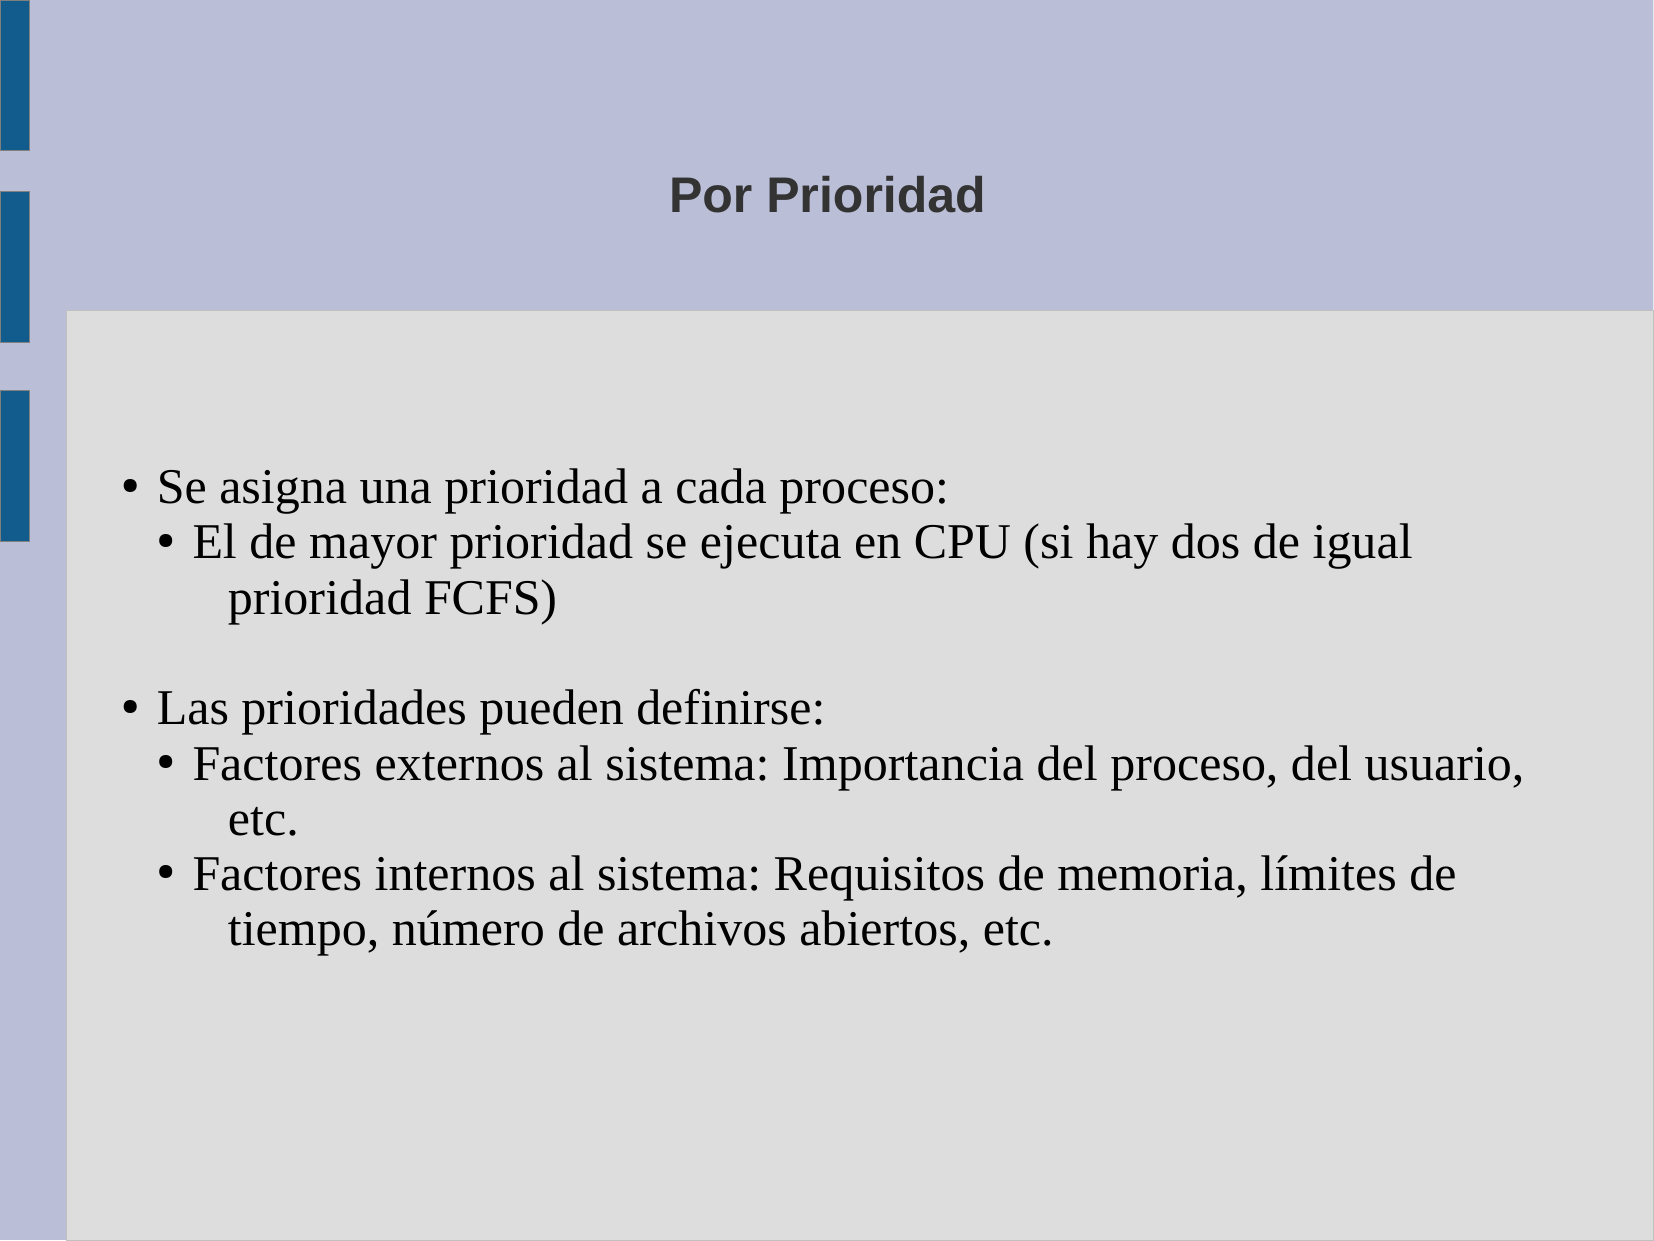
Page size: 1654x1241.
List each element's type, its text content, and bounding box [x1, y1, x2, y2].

title Por Prioridad [121, 91, 1534, 299]
subtitle Se asigna una prioridad a cada proceso: El de mayor prioridad se ejecuta en CPU (si hay dos de igual prioridad FCFS) Las prioridades pueden definirse: Factores externos al sistema: Importancia del proceso, del usuario, etc. Factores internos al sistema: Requisitos de memoria, límites de tiempo, número de archivos abiertos, etc. [121, 344, 1534, 1127]
